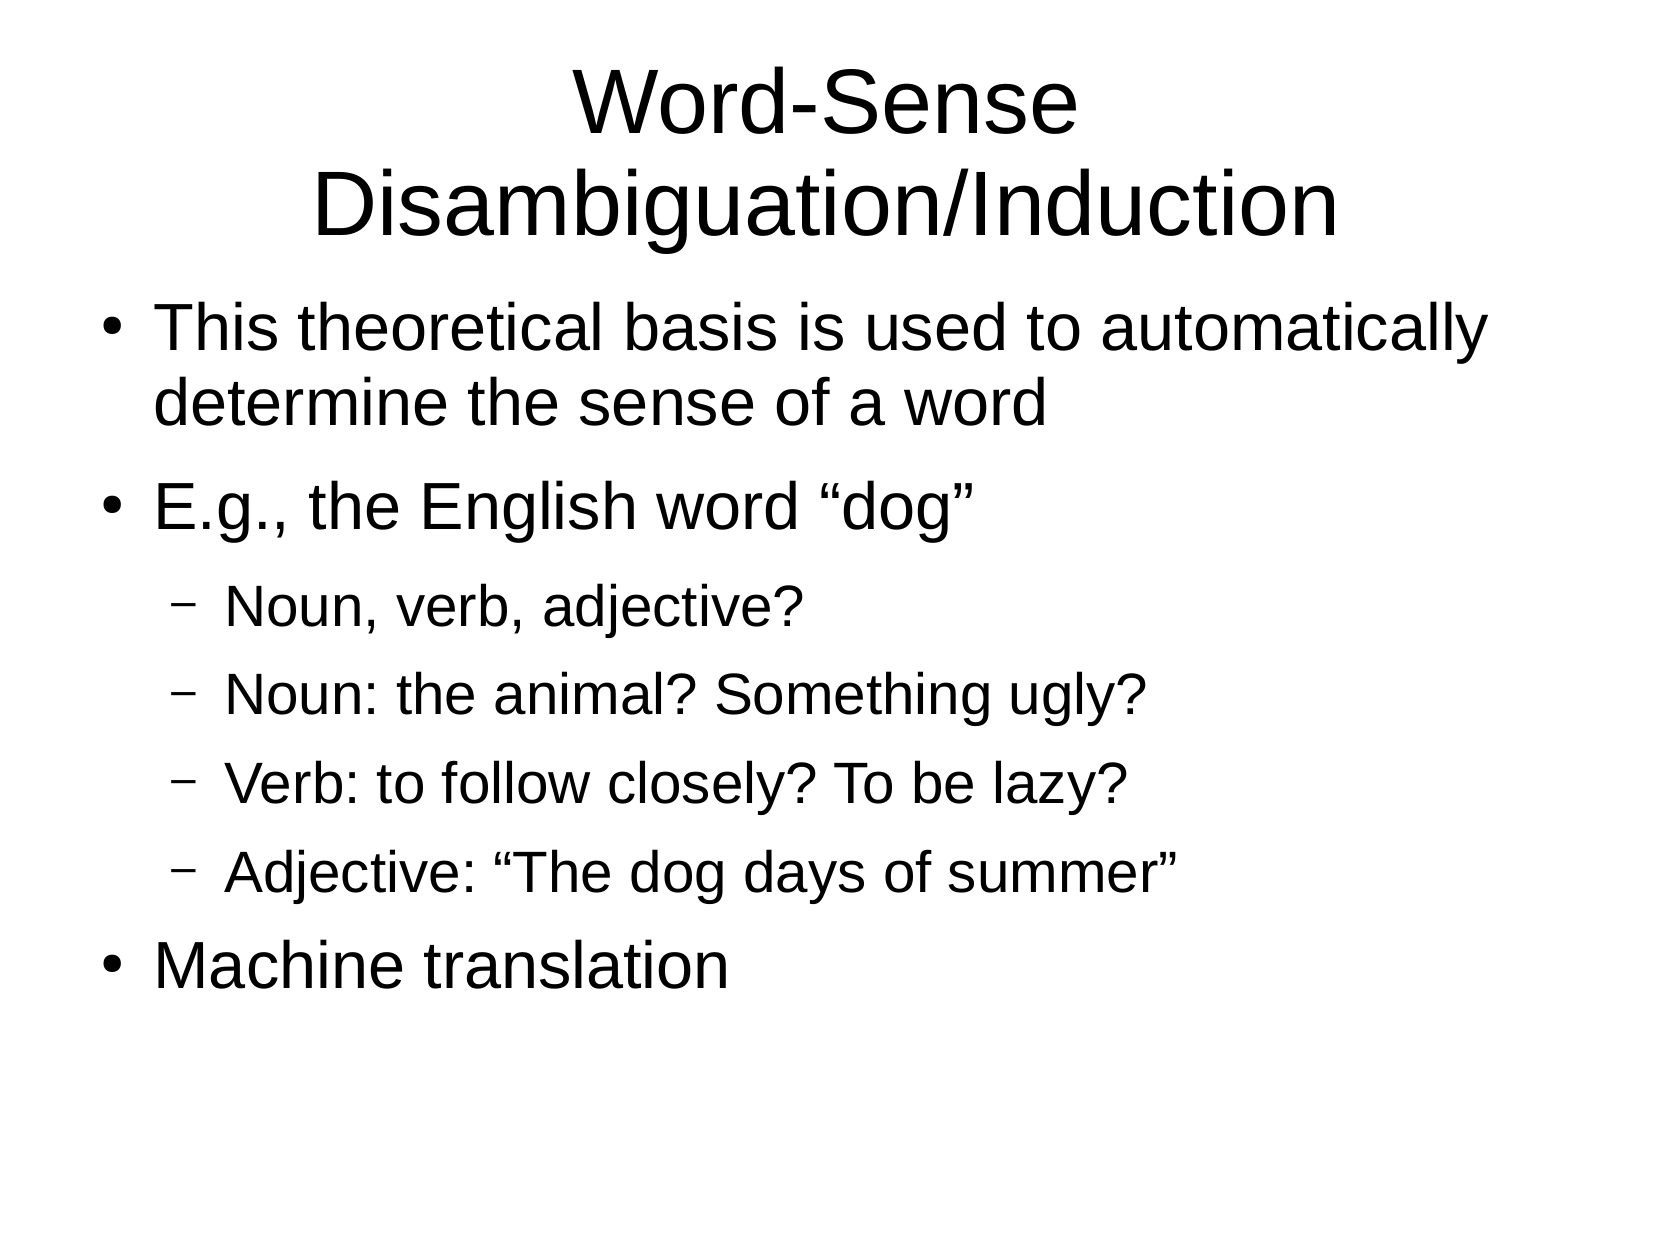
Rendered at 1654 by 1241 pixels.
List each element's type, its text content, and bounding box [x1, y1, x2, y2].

title Word-Sense Disambiguation/Induction [82, 49, 1571, 257]
list This theoretical basis is used to automatically determine the sense of a word E.g., the English word “dog” Noun, verb, adjective? Noun: the animal? Something ugly? Verb: to follow closely? To be lazy? Adjective: “The dog days of summer” Machine translation [82, 290, 1571, 1010]
